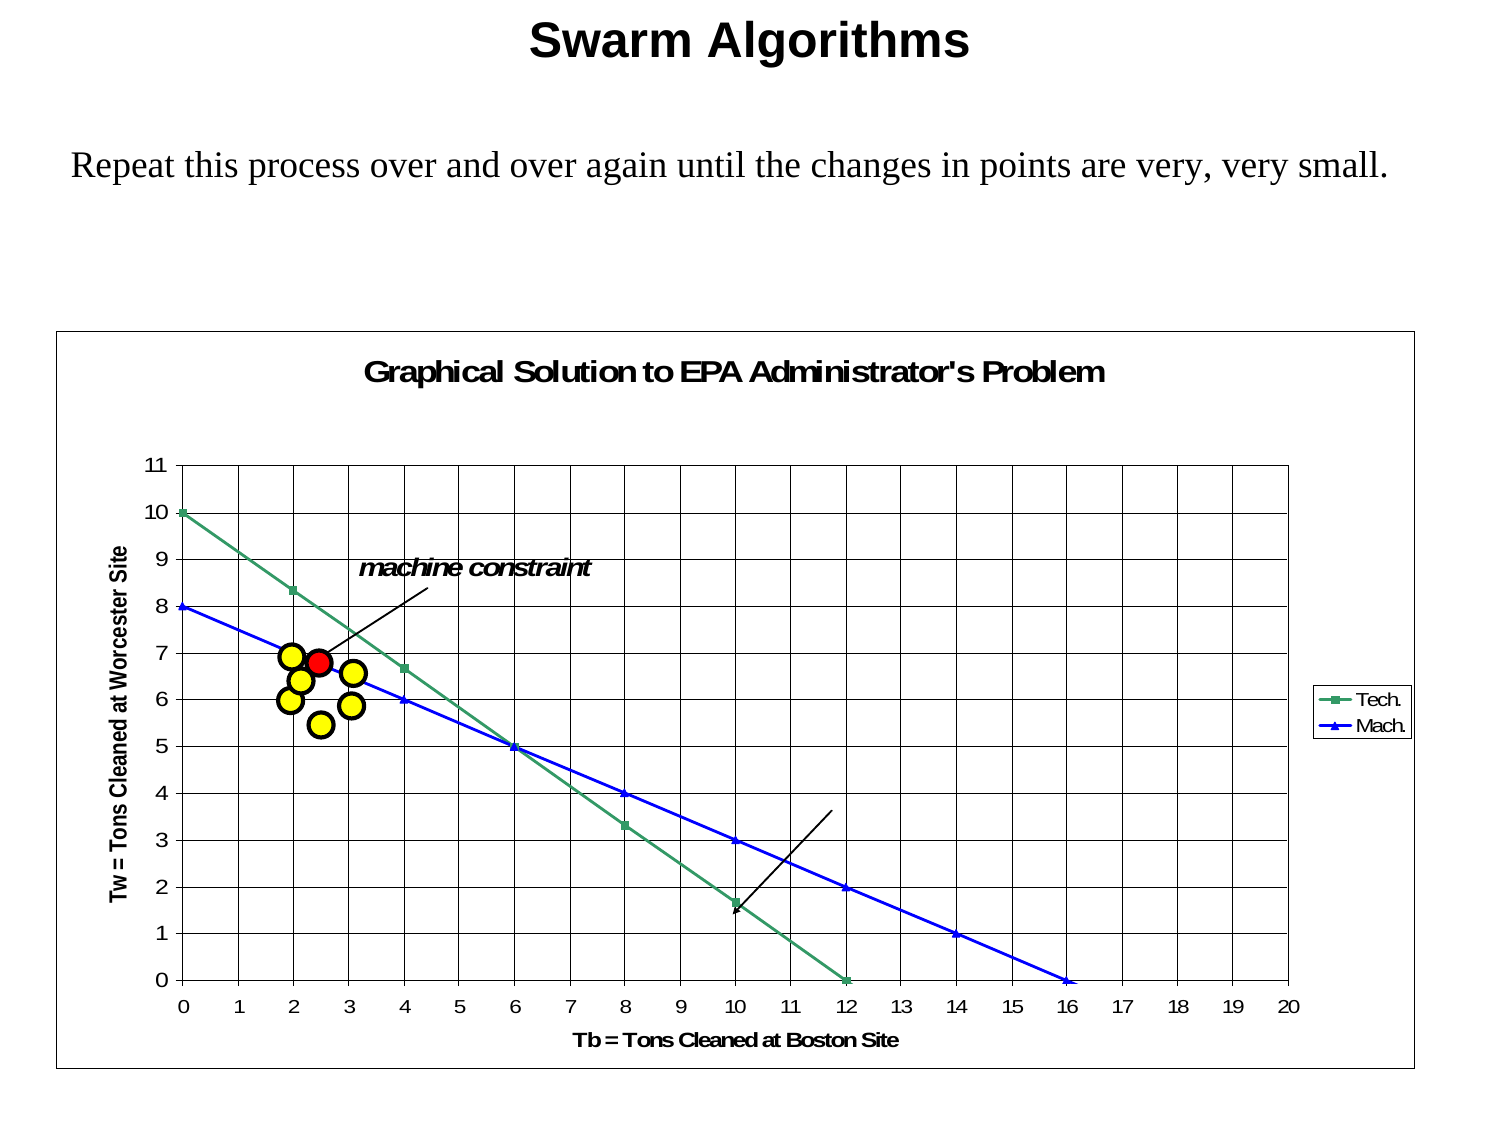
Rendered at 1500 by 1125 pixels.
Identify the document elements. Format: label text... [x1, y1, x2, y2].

text_box [339, 693, 365, 719]
text_box [340, 660, 366, 686]
chart [49, 324, 1422, 1075]
text_box Repeat this process over and over again until the changes in points are very, very small. [55, 132, 1497, 193]
text_box [308, 712, 334, 738]
text_box [278, 644, 332, 714]
text_box Swarm Algorithms [125, 0, 1376, 76]
